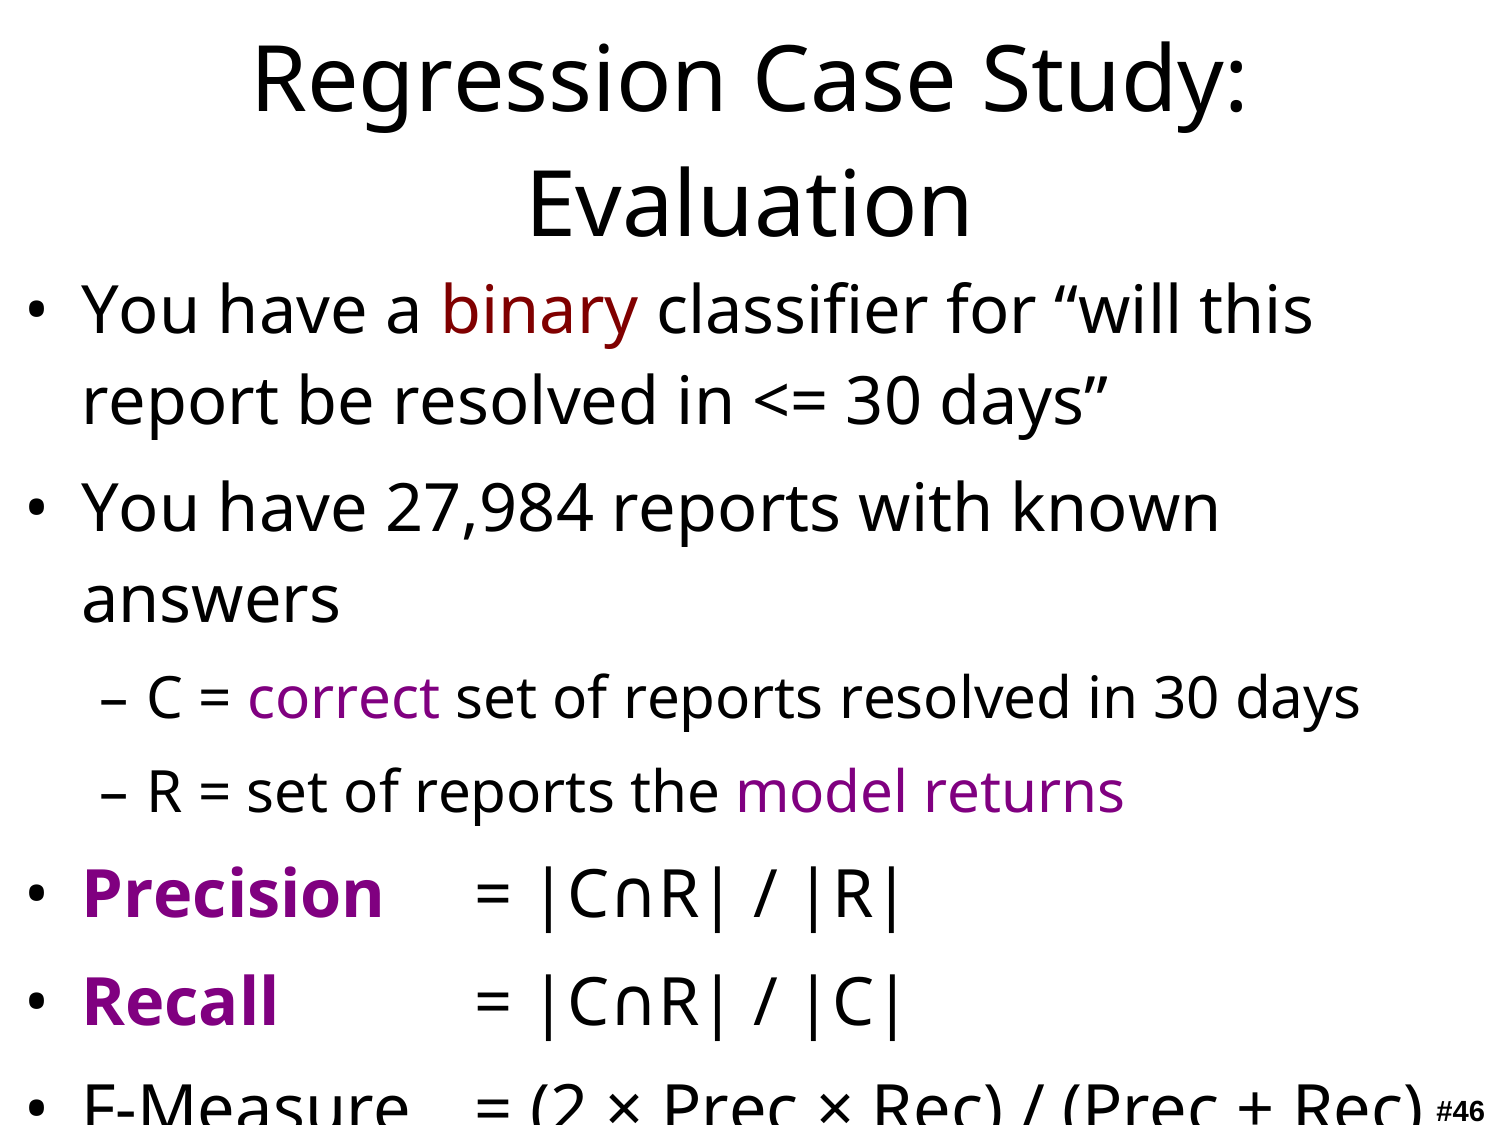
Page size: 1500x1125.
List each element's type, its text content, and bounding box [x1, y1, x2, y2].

title Regression Case Study: Evaluation [24, 32, 1476, 246]
list You have a binary classifier for “will this report be resolved in <= 30 days” You have 27,984 reports with known answers C = correct set of reports resolved in 30 days R = set of reports the model returns Precision = |C∩R| / |R| Recall = |C∩R| / |C| F-Measure = (2 × Prec × Rec) / (Prec + Rec) [24, 262, 1476, 1006]
